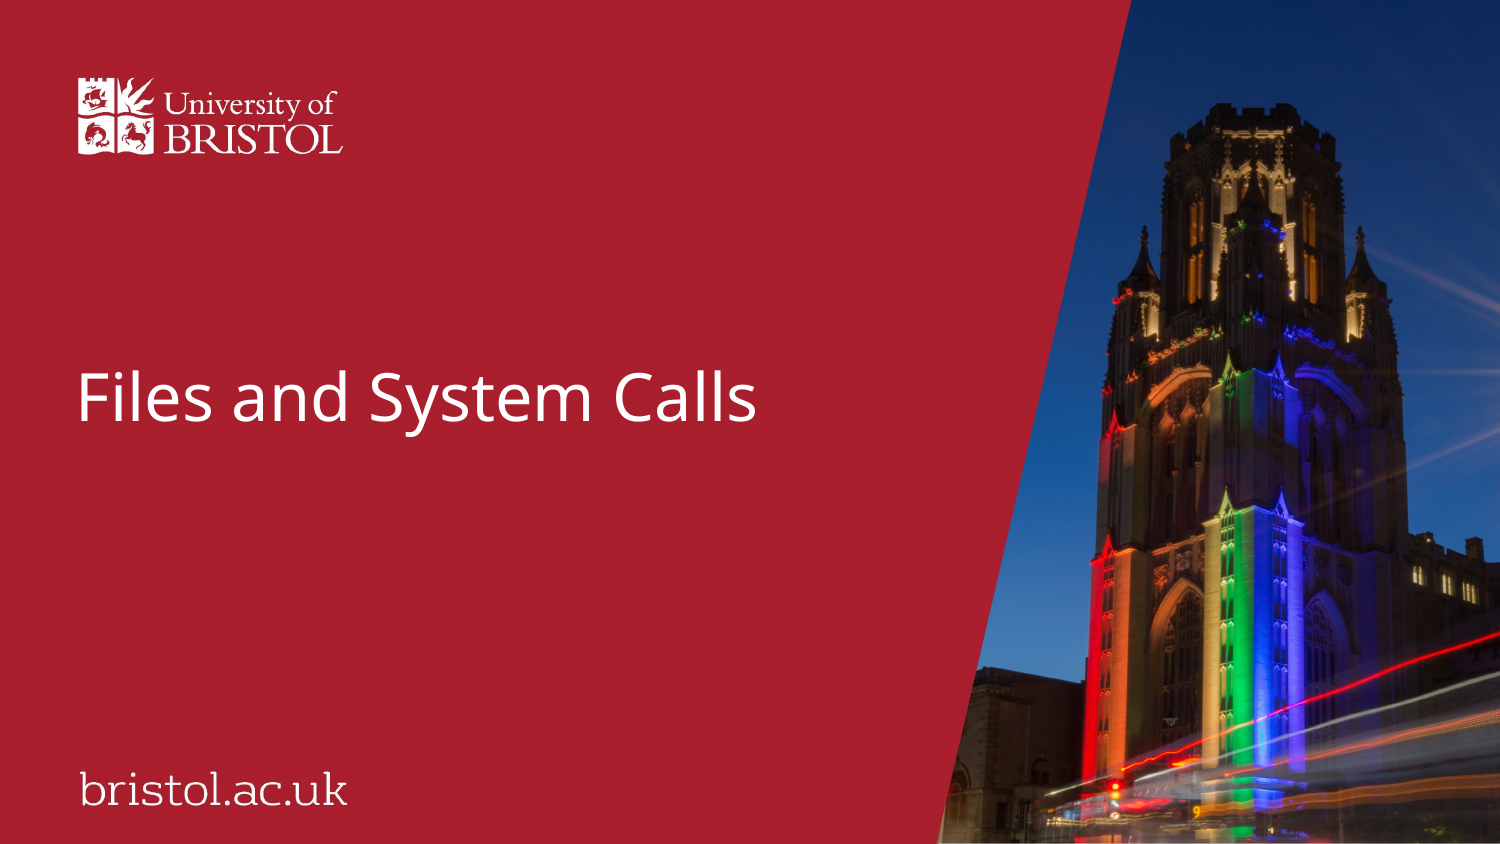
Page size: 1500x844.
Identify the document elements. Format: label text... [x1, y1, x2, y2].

title Files and System Calls [60, 262, 924, 443]
